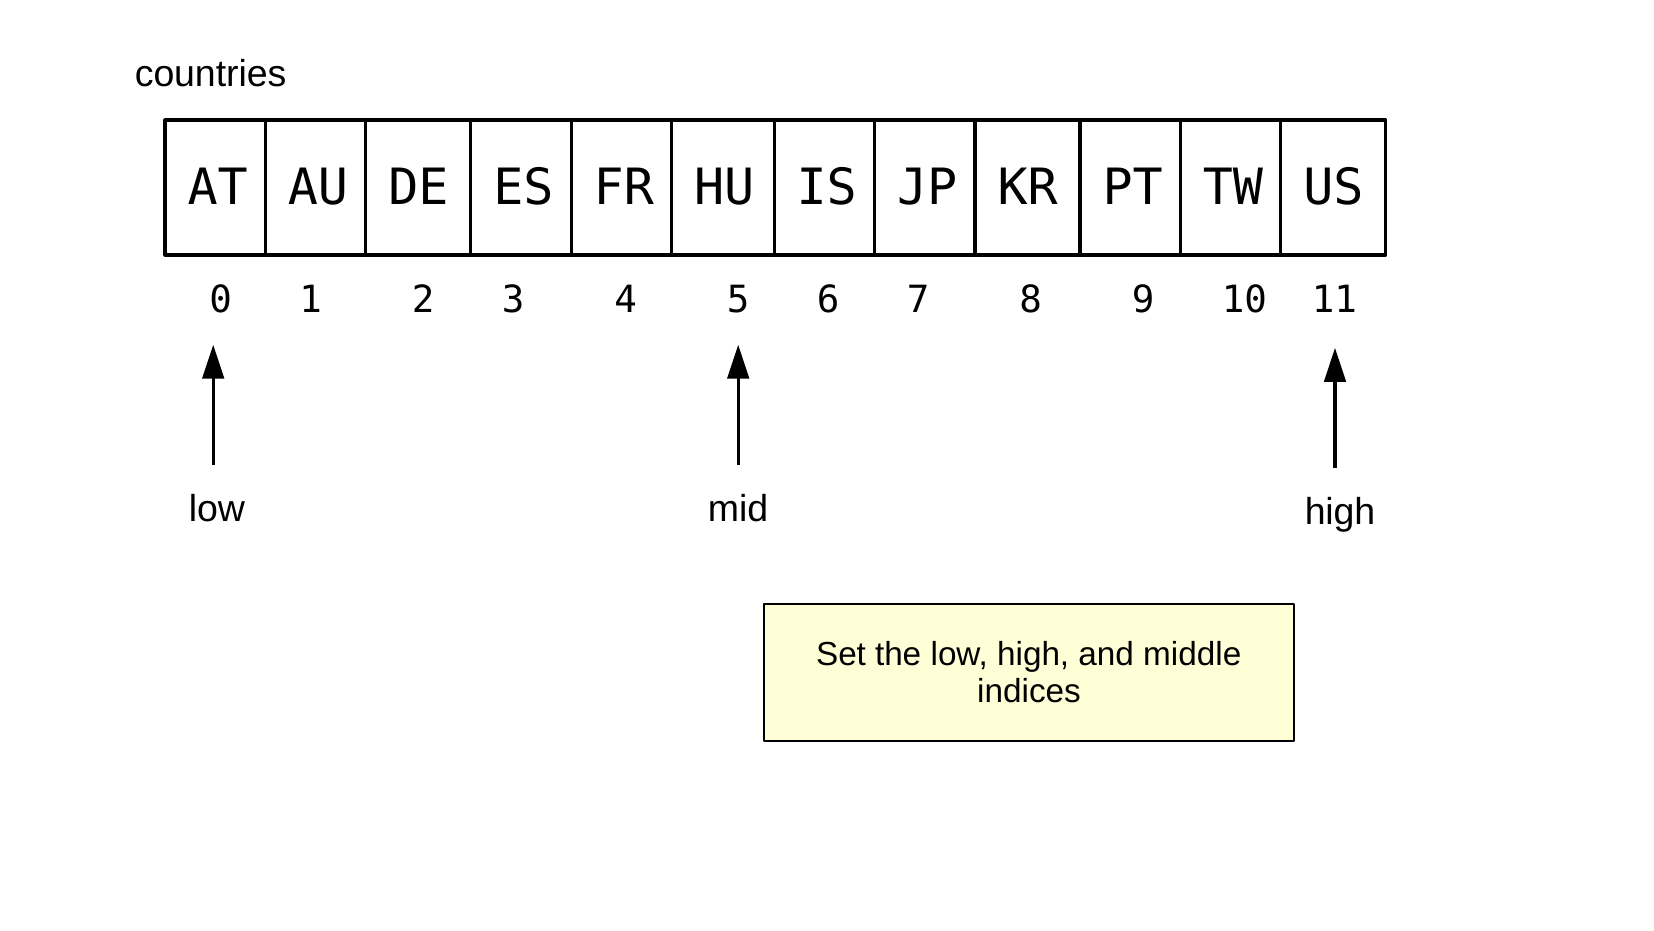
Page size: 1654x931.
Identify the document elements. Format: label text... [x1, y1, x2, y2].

text_box IS [774, 120, 874, 256]
text_box FR [571, 120, 671, 256]
text_box ES [470, 120, 571, 256]
text_box 0 1 2 3 4 5 6 7 8 9 10 11 [194, 270, 1372, 329]
text_box mid [693, 480, 784, 541]
text_box KR [975, 120, 1080, 256]
text_box high [1290, 483, 1396, 541]
text_box HU [671, 120, 774, 256]
text_box AT [165, 120, 265, 256]
text_box DE [365, 120, 470, 256]
text_box Set the low, high, and middle indices [764, 604, 1294, 741]
text_box AU [265, 120, 365, 256]
text_box low [174, 480, 265, 541]
text_box countries [120, 45, 376, 106]
text_box TW [1180, 120, 1280, 256]
text_box US [1280, 120, 1386, 256]
text_box JP [874, 120, 975, 256]
text_box PT [1080, 120, 1180, 256]
